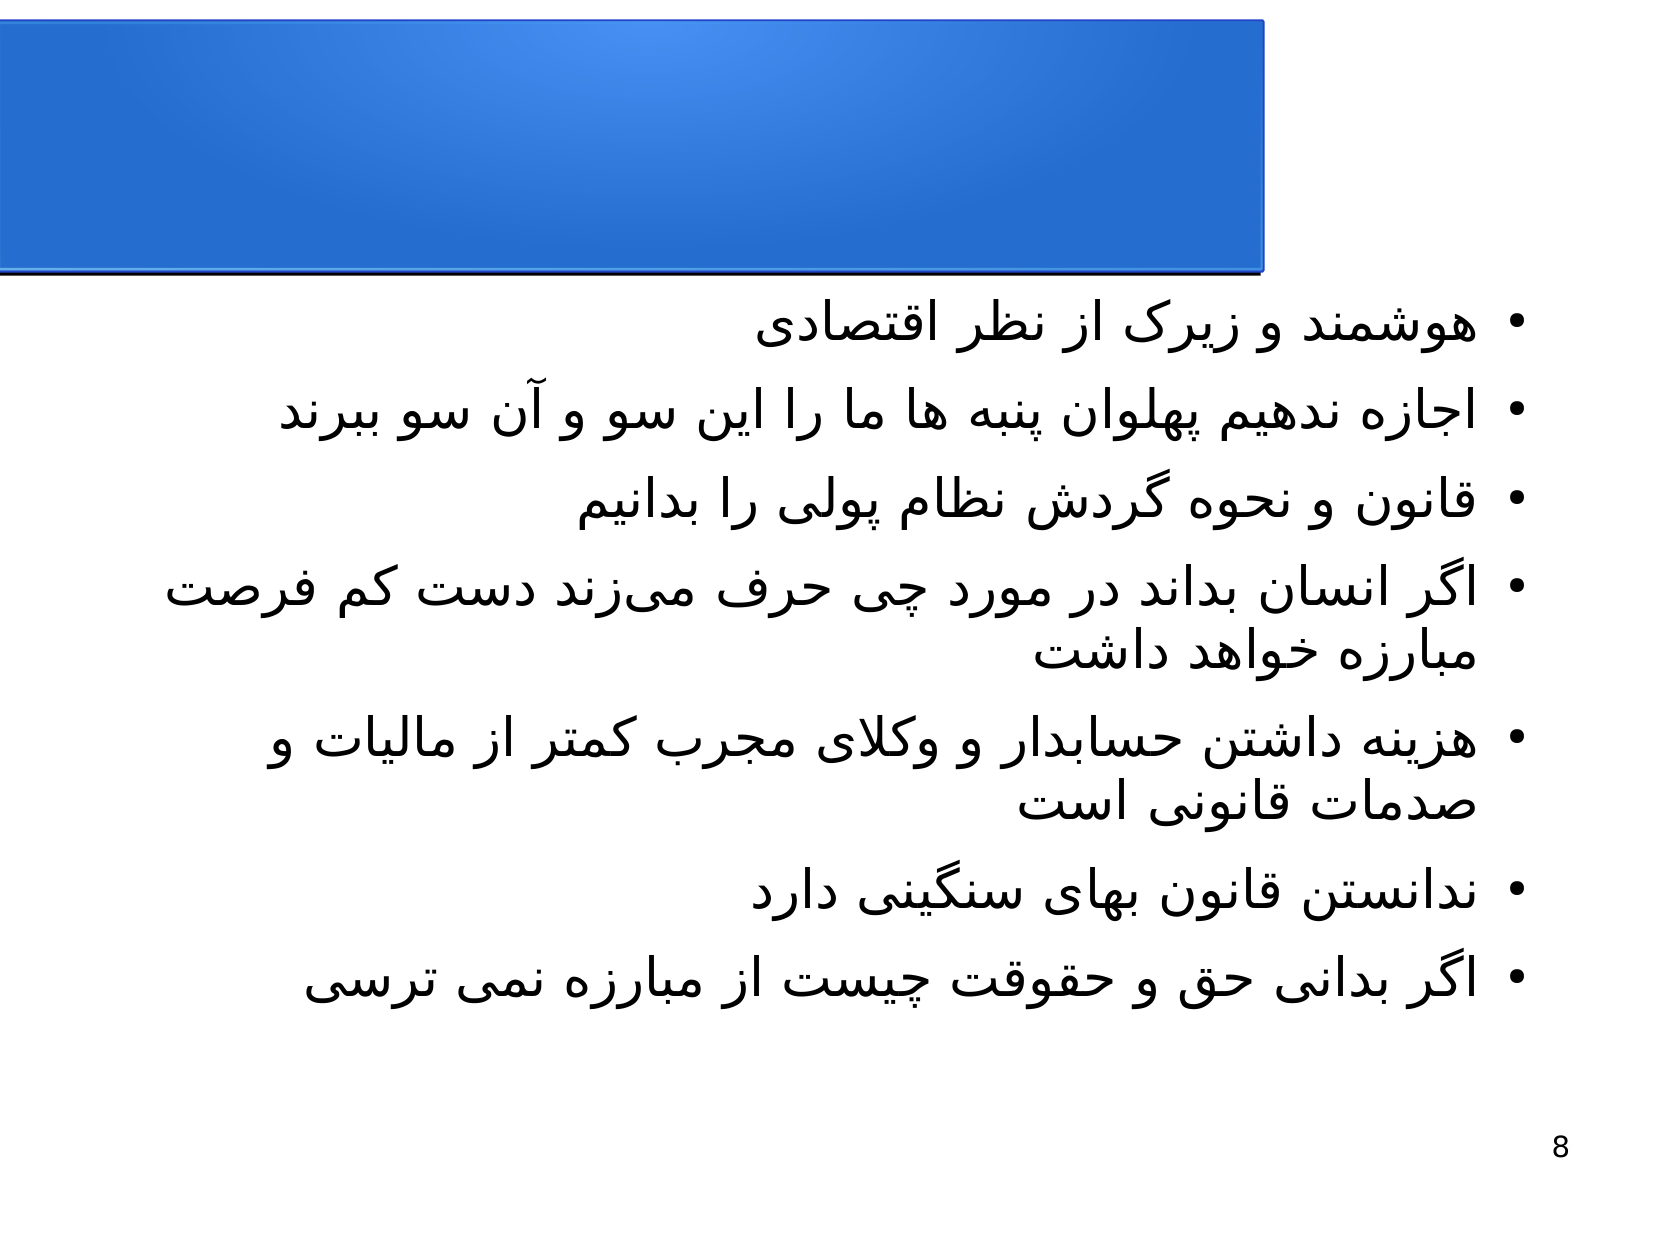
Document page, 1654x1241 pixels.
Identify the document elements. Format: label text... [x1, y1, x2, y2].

list هوشمند و زیرک از نظر اقتصادی اجازه ندهیم پهلوان پنبه ها ما را این سو و آن سو ببرند قانون و نحوه گردش نظام پولی را بدانیم اگر انسان بداند در مورد چی حرف می‌زند دست کم فرصت مبارزه خواهد داشت هزینه داشتن حسابدار و وکلای مجرب کمتر از مالیات و صدمات قانونی است ندانستن قانون بهای سنگینی دارد اگر بدانی حق و حقوقت چیست از مبارزه نمی ترسی [82, 290, 1538, 1010]
